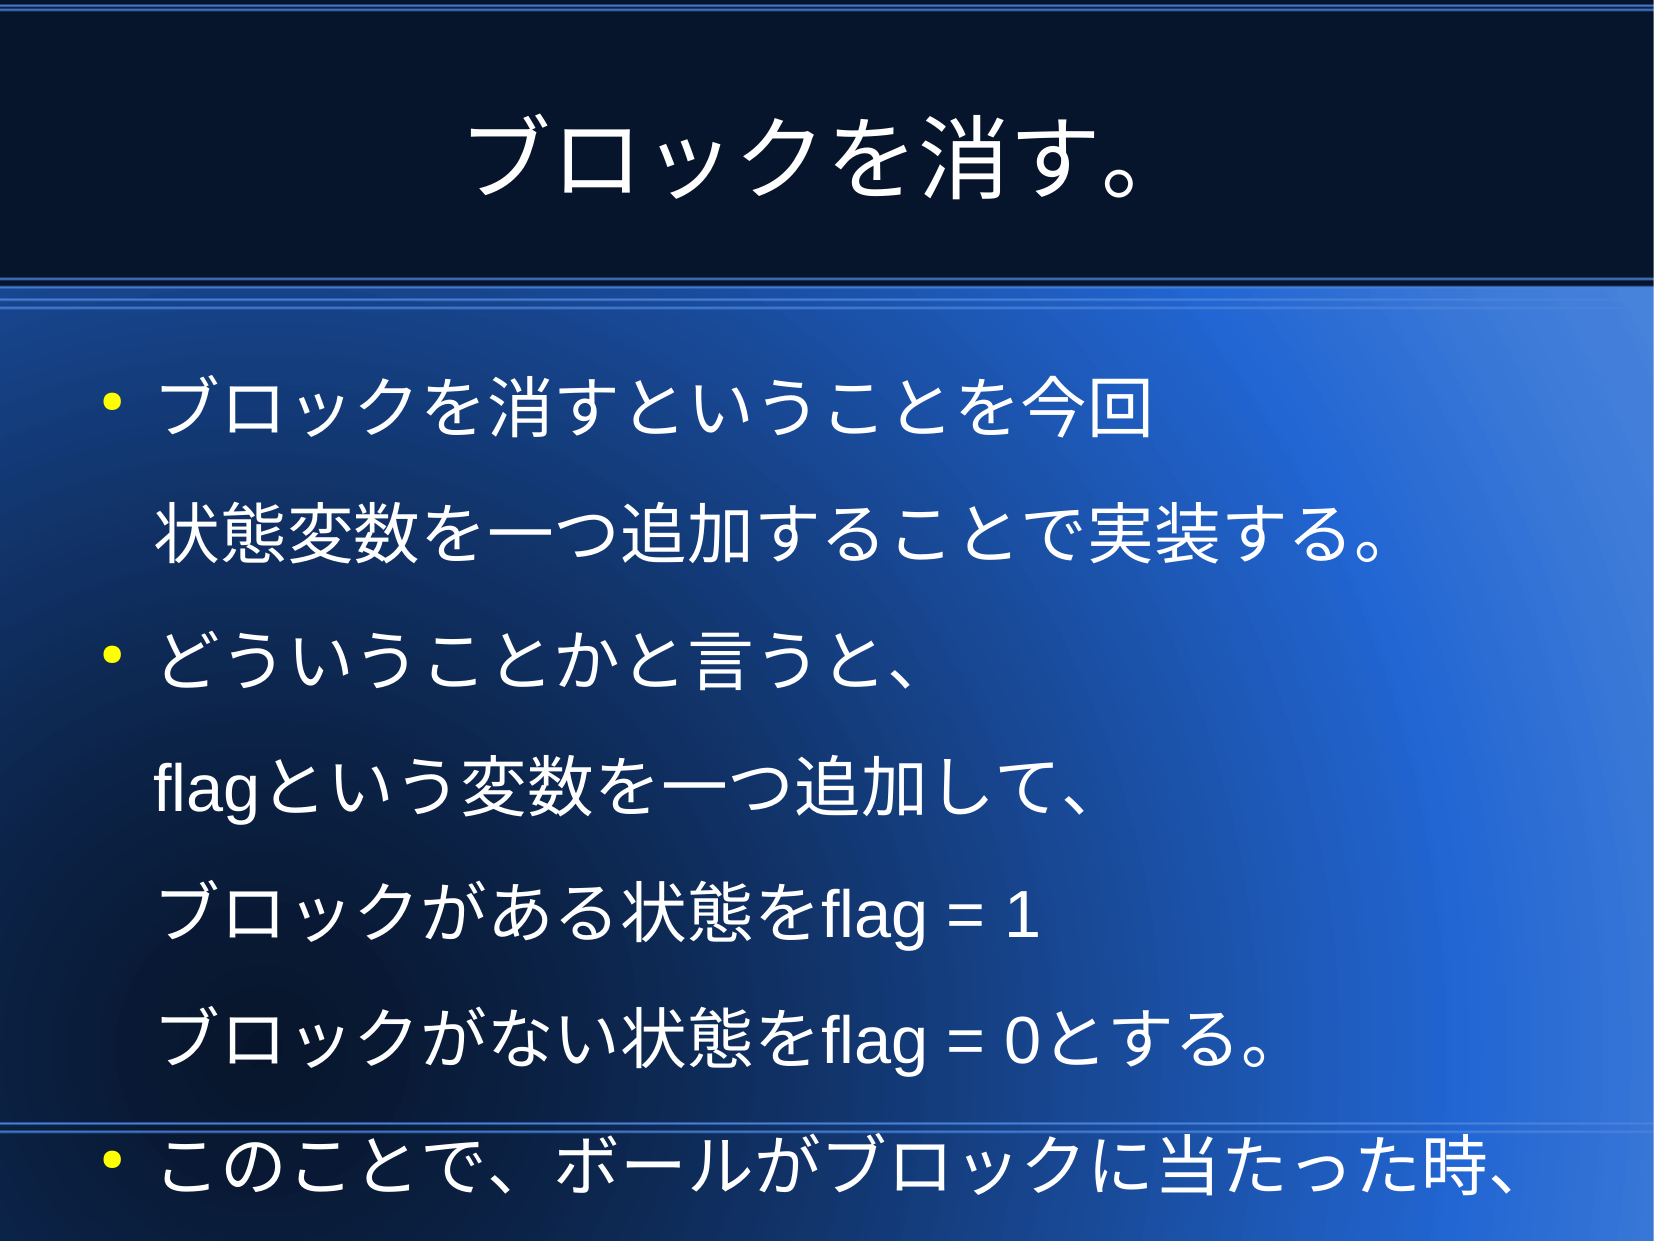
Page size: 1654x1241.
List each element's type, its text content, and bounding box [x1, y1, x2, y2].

list ブロックを消すということを今回 状態変数を一つ追加することで実装する。 どういうことかと言うと、 flagという変数を一つ追加して、 ブロックがある状態をflag = 1 ブロックがない状態をflag = 0とする。 このことで、ボールがブロックに当たった時、 flag = 0としてしまおう、ということ。 [82, 355, 1571, 1174]
title ブロックを消す。 [82, 49, 1571, 257]
picture [0, 0, 1654, 1241]
